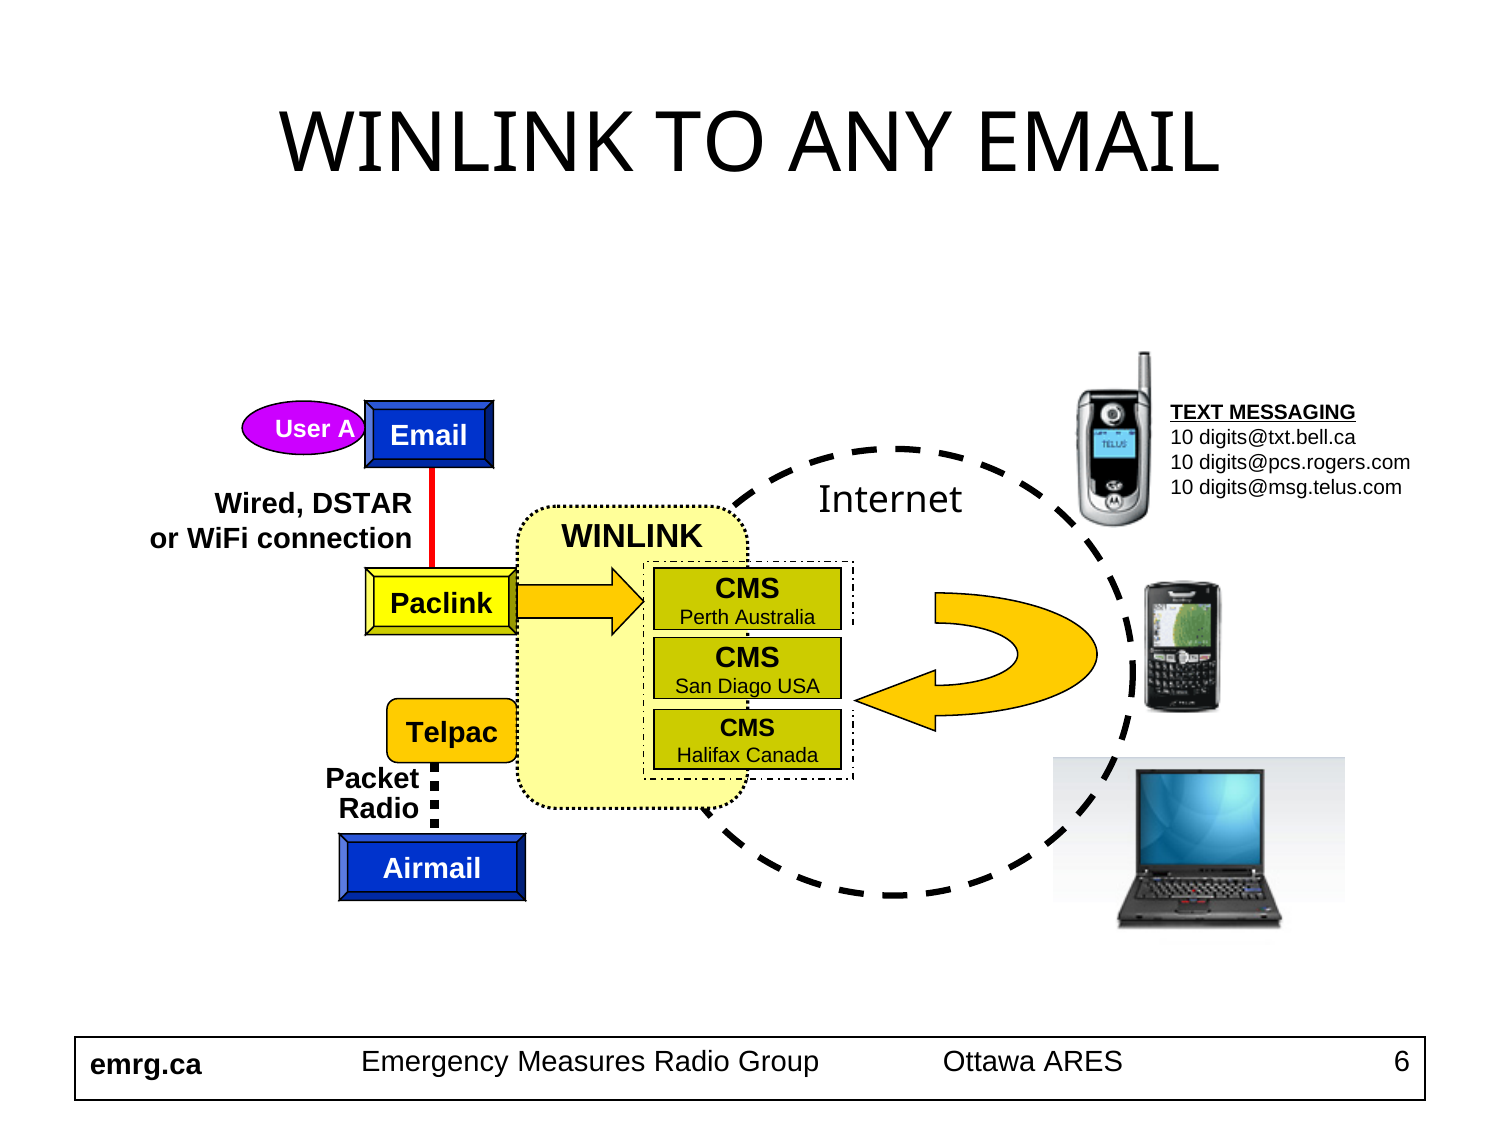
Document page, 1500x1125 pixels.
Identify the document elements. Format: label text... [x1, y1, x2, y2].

picture [1053, 511, 1071, 528]
text_box A G W P E [367, 401, 492, 410]
text_box WINLINK [517, 506, 748, 562]
text_box WinAPRS [367, 568, 516, 577]
picture [1053, 347, 1175, 528]
text_box CMS Perth Australia [654, 568, 841, 630]
picture [1132, 557, 1238, 716]
text_box Airmail [348, 843, 516, 891]
text_box [517, 562, 748, 809]
text_box Packet Radio [275, 757, 435, 833]
text_box Paclink [374, 577, 508, 626]
text_box Telpac [386, 698, 517, 763]
text_box CMS Halifax Canada [654, 709, 841, 770]
picture [1053, 757, 1345, 945]
text_box Radio [340, 833, 525, 843]
text_box Email [374, 410, 484, 459]
text_box Wired, DSTAR or WiFi connection [122, 476, 428, 562]
text_box TEXT MESSAGING 10 digits@txt.bell.ca 10 digits@pcs.rogers.com 10 digits@msg.telus.com [1155, 391, 1426, 507]
text_box CMS San Diago USA [654, 637, 841, 699]
text_box [852, 592, 1111, 731]
title WINLINK TO ANY EMAIL [75, 45, 1426, 233]
text_box Internet [803, 467, 978, 528]
text_box User A [242, 401, 366, 455]
